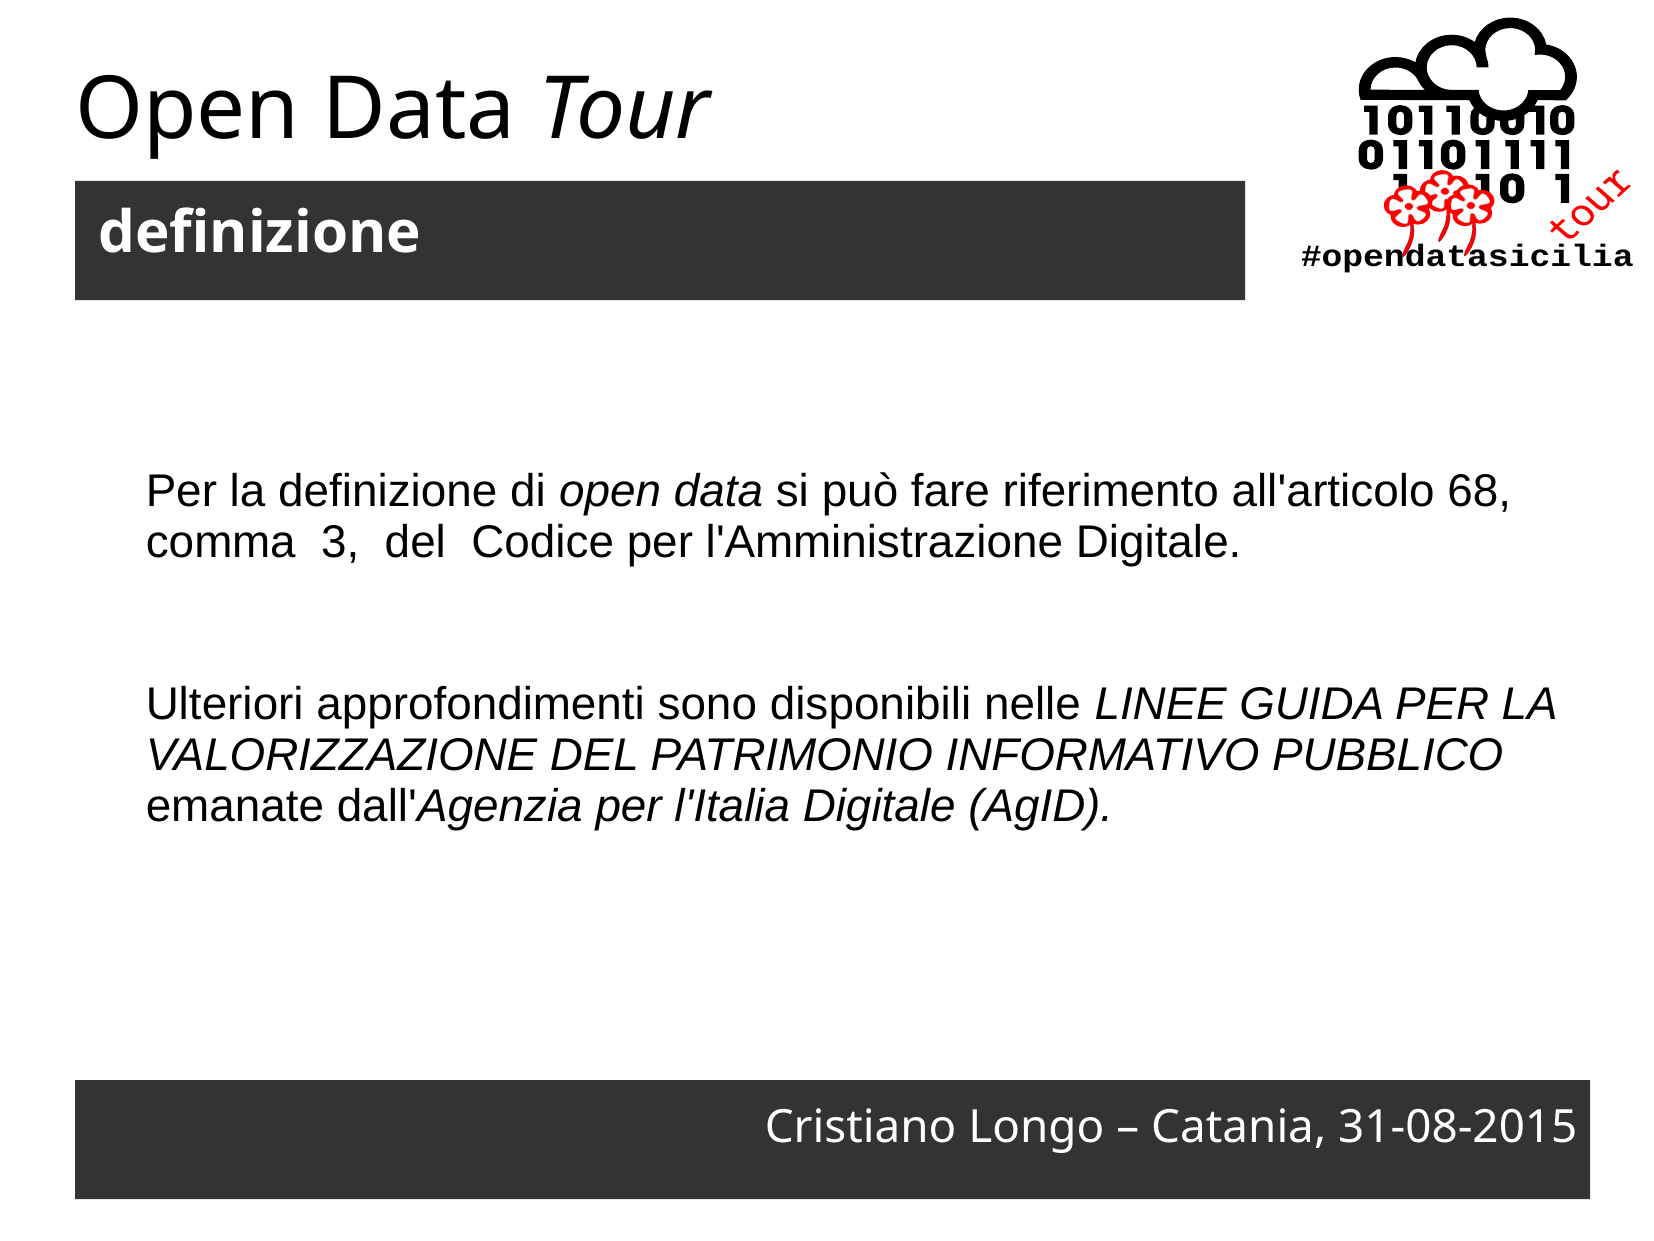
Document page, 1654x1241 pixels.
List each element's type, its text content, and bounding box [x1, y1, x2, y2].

list Per la definizione di open data si può fare riferimento all'articolo 68, comma 3, del Codice per l'Amministrazione Digitale. Ulteriori approfondimenti sono disponibili nelle LINEE GUIDA PER LA VALORIZZAZIONE DEL PATRIMONIO INFORMATIVO PUBBLICO emanate dall'Agenzia per l'Italia Digitale (AgID). [75, 465, 1591, 901]
list Cristiano Longo – Catania, 31-08-2015 [75, 1080, 1591, 1200]
list Open Data Tour [75, 45, 1246, 165]
picture [1302, 17, 1633, 273]
list definizione [75, 180, 1246, 301]
